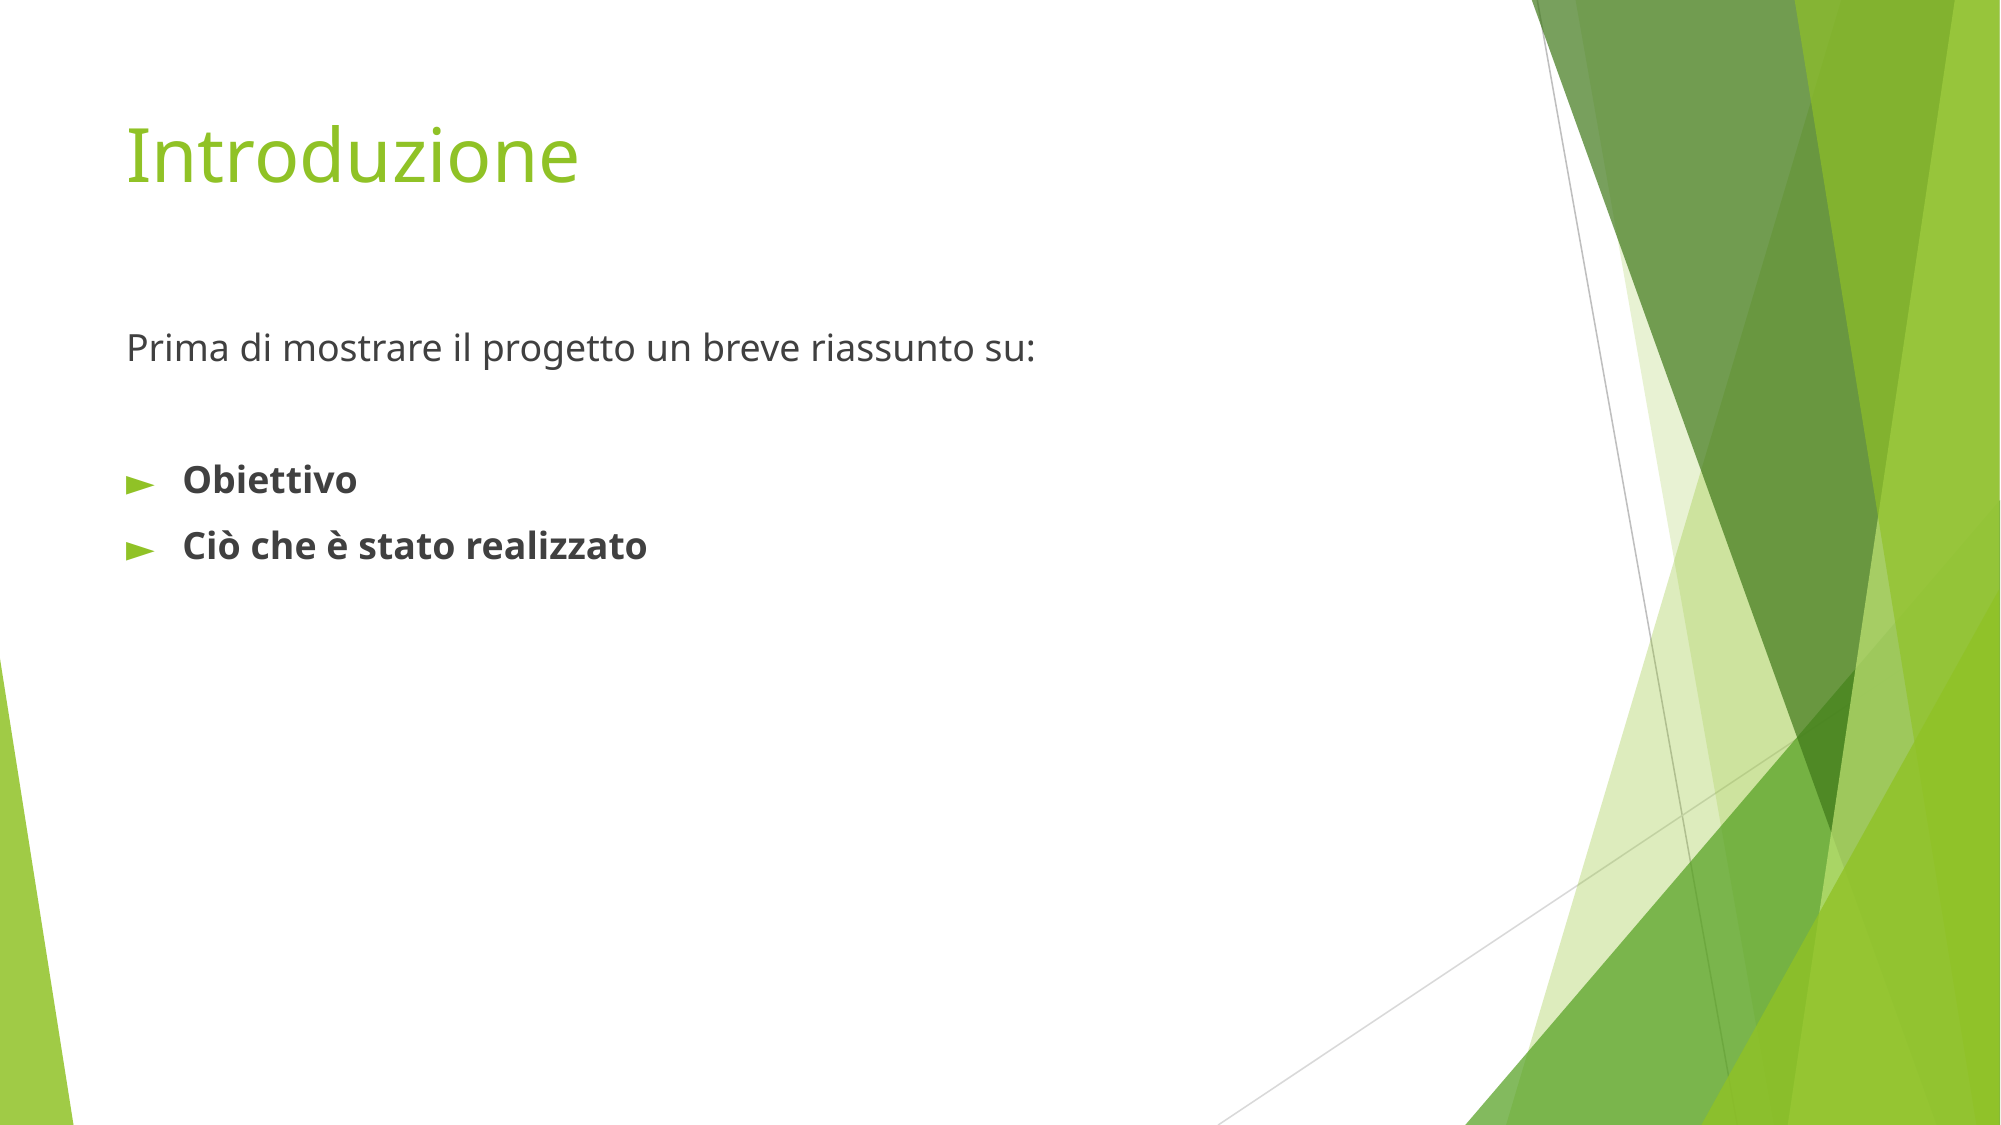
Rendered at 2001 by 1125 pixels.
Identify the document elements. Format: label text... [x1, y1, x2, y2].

text_box Introduzione [111, 99, 1522, 316]
text_box Prima di mostrare il progetto un breve riassunto su: Obiettivo Ciò che è stato realizzato [111, 316, 1522, 954]
